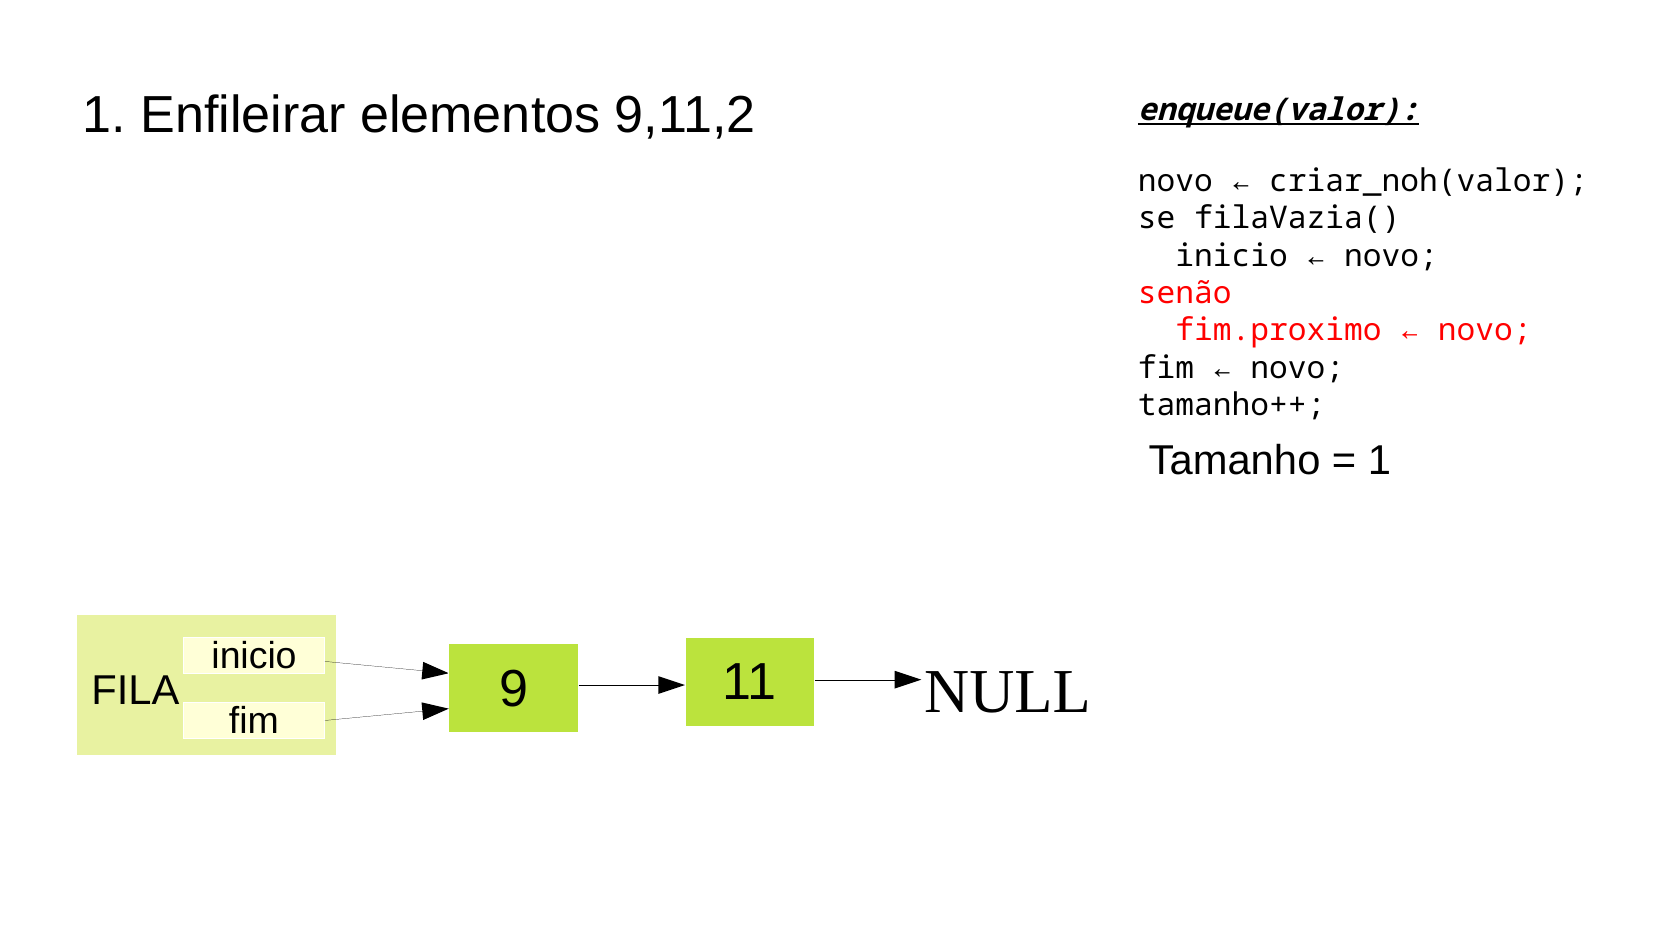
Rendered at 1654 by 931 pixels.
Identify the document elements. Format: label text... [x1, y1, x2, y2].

text_box inicio [183, 637, 325, 674]
text_box NULL [909, 649, 1111, 727]
text_box enqueue(valor): novo ← criar_noh(valor); se filaVazia() inicio ← novo; senão fim.proximo ← novo; fim ← novo; tamanho++; [1123, 81, 1613, 430]
text_box 9 [448, 643, 579, 733]
text_box FILA [76, 659, 195, 721]
text_box [195, 662, 337, 720]
title 1. Enfileirar elementos 9,11,2 [82, 37, 1571, 193]
text_box 11 [685, 637, 815, 727]
text_box Tamanho = 1 [1133, 430, 1418, 491]
text_box fim [183, 702, 325, 739]
text_box [76, 614, 337, 662]
text_box [76, 720, 337, 756]
